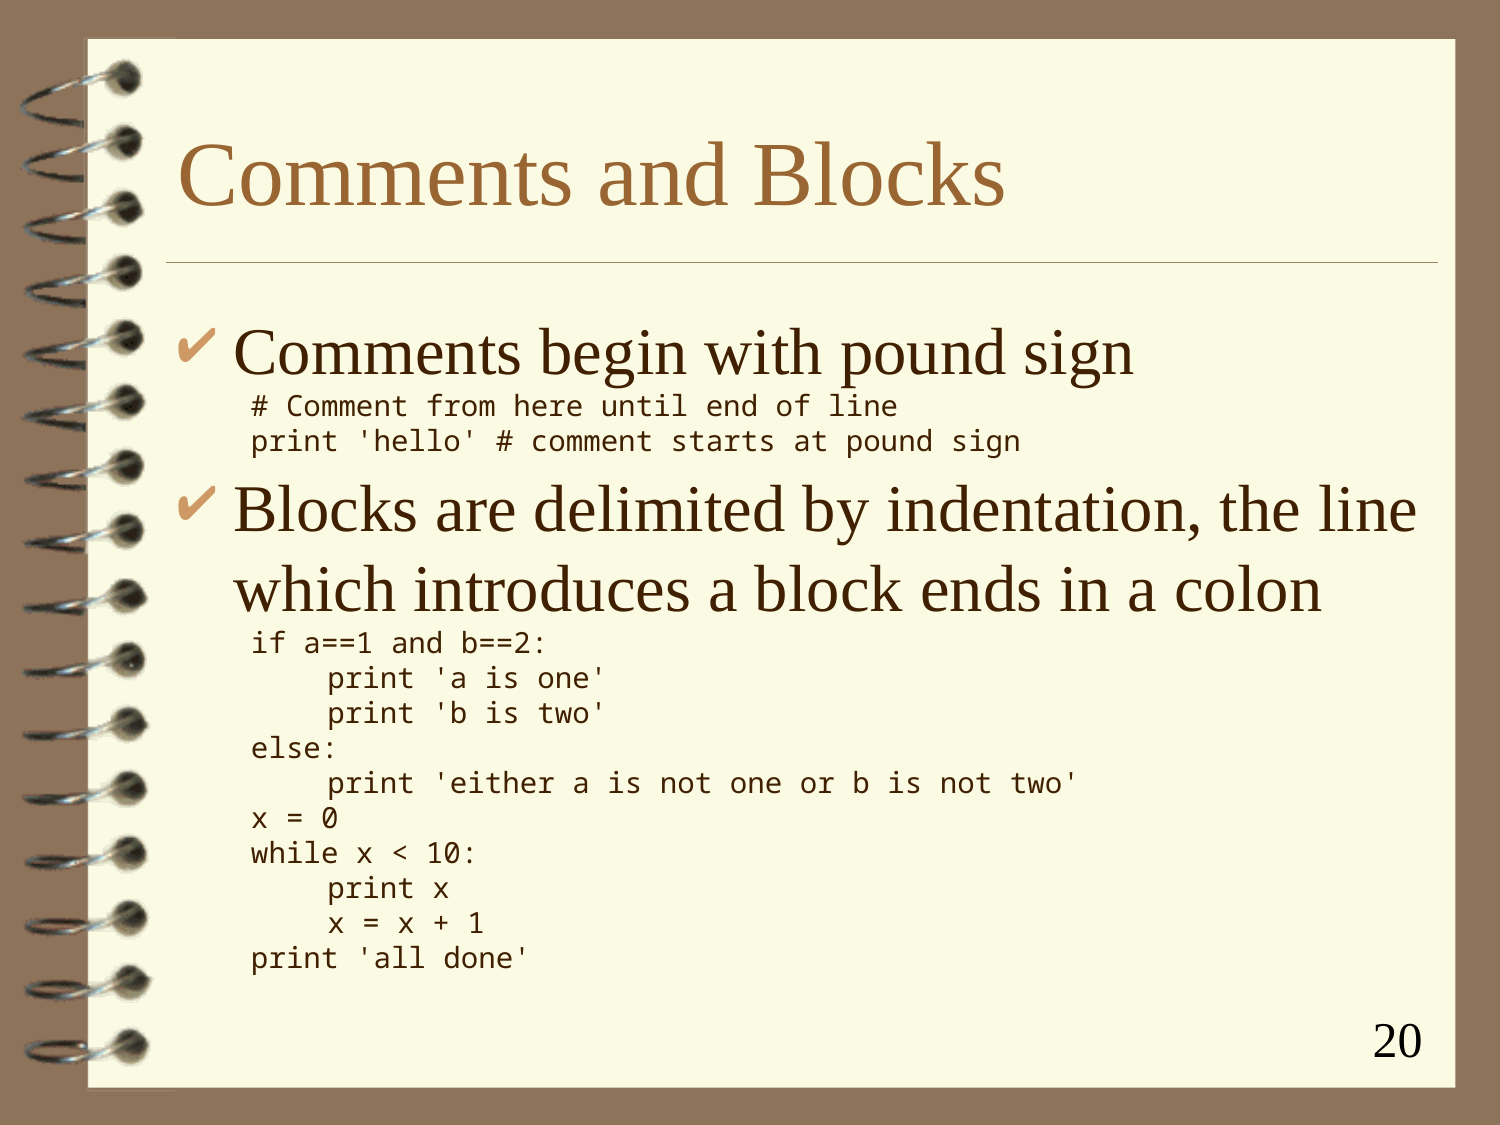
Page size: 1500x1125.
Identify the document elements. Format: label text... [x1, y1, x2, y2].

picture [0, 0, 175, 1125]
list Comments begin with pound sign # Comment from here until end of line print 'hello' # comment starts at pound sign Blocks are delimited by indentation, the line which introduces a block ends in a colon if a==1 and b==2: print 'a is one' print 'b is two' else: print 'either a is not one or b is not two' x = 0 while x < 10: print x x = x + 1 print 'all done' [162, 299, 1438, 976]
title Comments and Blocks [162, 74, 1438, 263]
